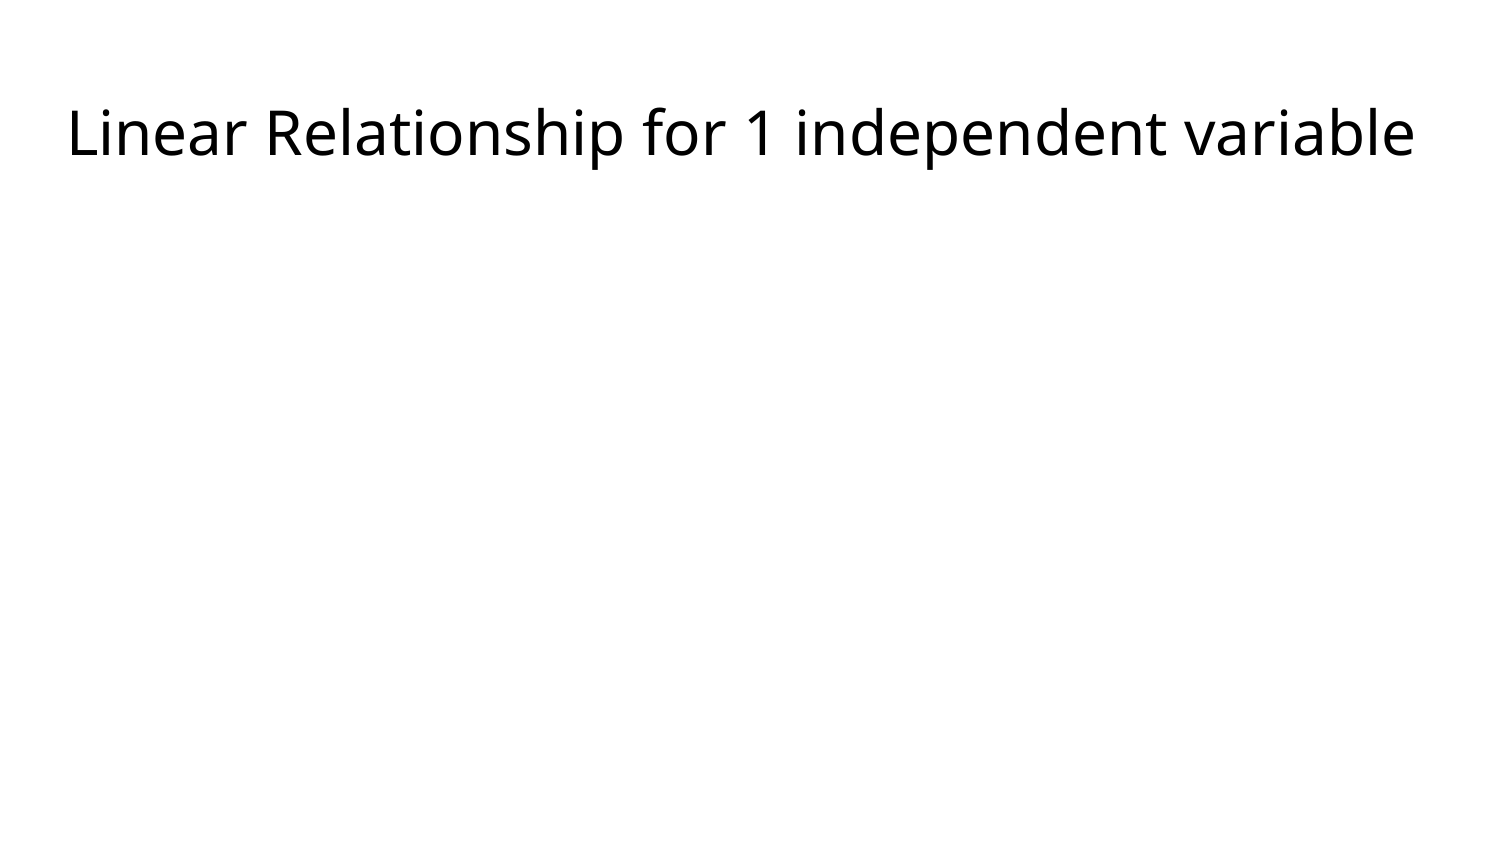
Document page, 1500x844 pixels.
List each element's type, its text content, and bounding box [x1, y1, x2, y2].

title Linear Relationship for 1 independent variable [51, 51, 1449, 189]
